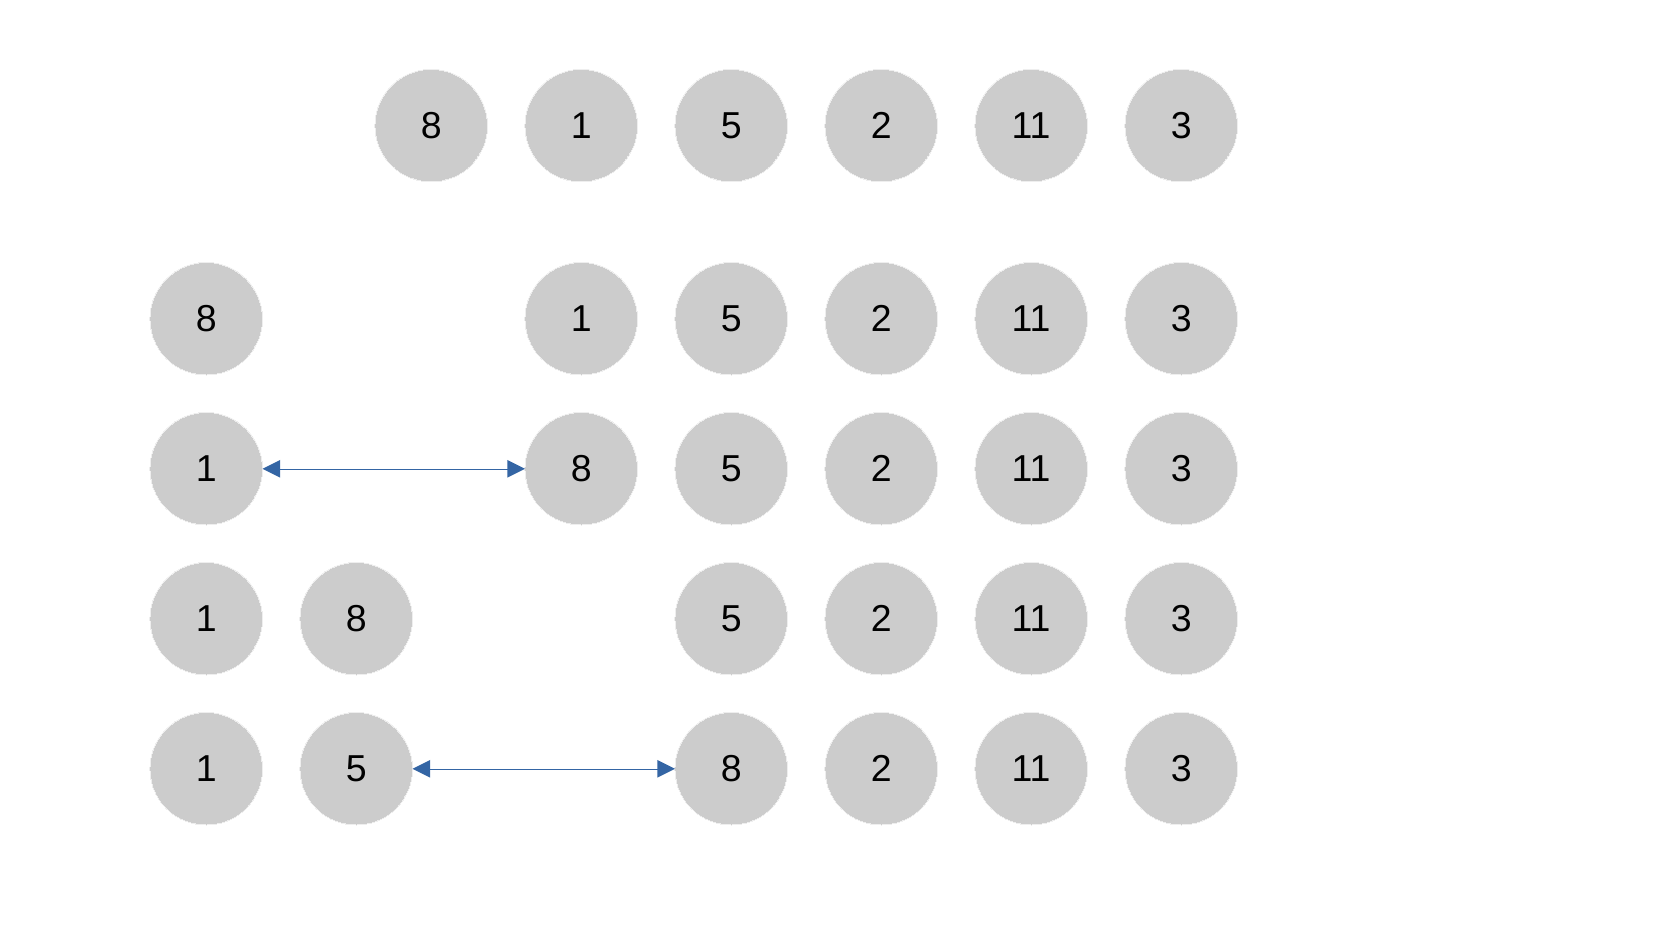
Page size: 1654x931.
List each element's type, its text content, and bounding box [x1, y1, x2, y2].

text_box 5 [674, 69, 788, 182]
text_box 1 [149, 562, 263, 676]
text_box 2 [824, 562, 938, 676]
text_box 8 [299, 562, 413, 676]
text_box 8 [674, 712, 788, 826]
text_box 11 [974, 712, 1088, 826]
text_box 1 [524, 262, 638, 376]
text_box 5 [674, 562, 788, 676]
text_box 1 [524, 69, 638, 182]
text_box 3 [1124, 562, 1238, 676]
text_box 1 [149, 712, 263, 826]
text_box 5 [299, 712, 413, 826]
text_box 8 [524, 412, 638, 526]
text_box 11 [974, 562, 1088, 676]
text_box 8 [374, 69, 488, 182]
text_box 2 [824, 712, 938, 826]
text_box 11 [974, 262, 1088, 376]
text_box 5 [674, 262, 788, 376]
text_box 1 [149, 412, 263, 526]
text_box 11 [974, 69, 1088, 182]
text_box 3 [1124, 69, 1238, 182]
text_box 3 [1124, 412, 1238, 526]
text_box 11 [974, 412, 1088, 526]
text_box 3 [1124, 712, 1238, 826]
text_box 2 [824, 412, 938, 526]
text_box 2 [824, 262, 938, 376]
text_box 5 [674, 412, 788, 526]
text_box 2 [824, 69, 938, 182]
text_box 8 [149, 262, 263, 376]
text_box 3 [1124, 262, 1238, 376]
